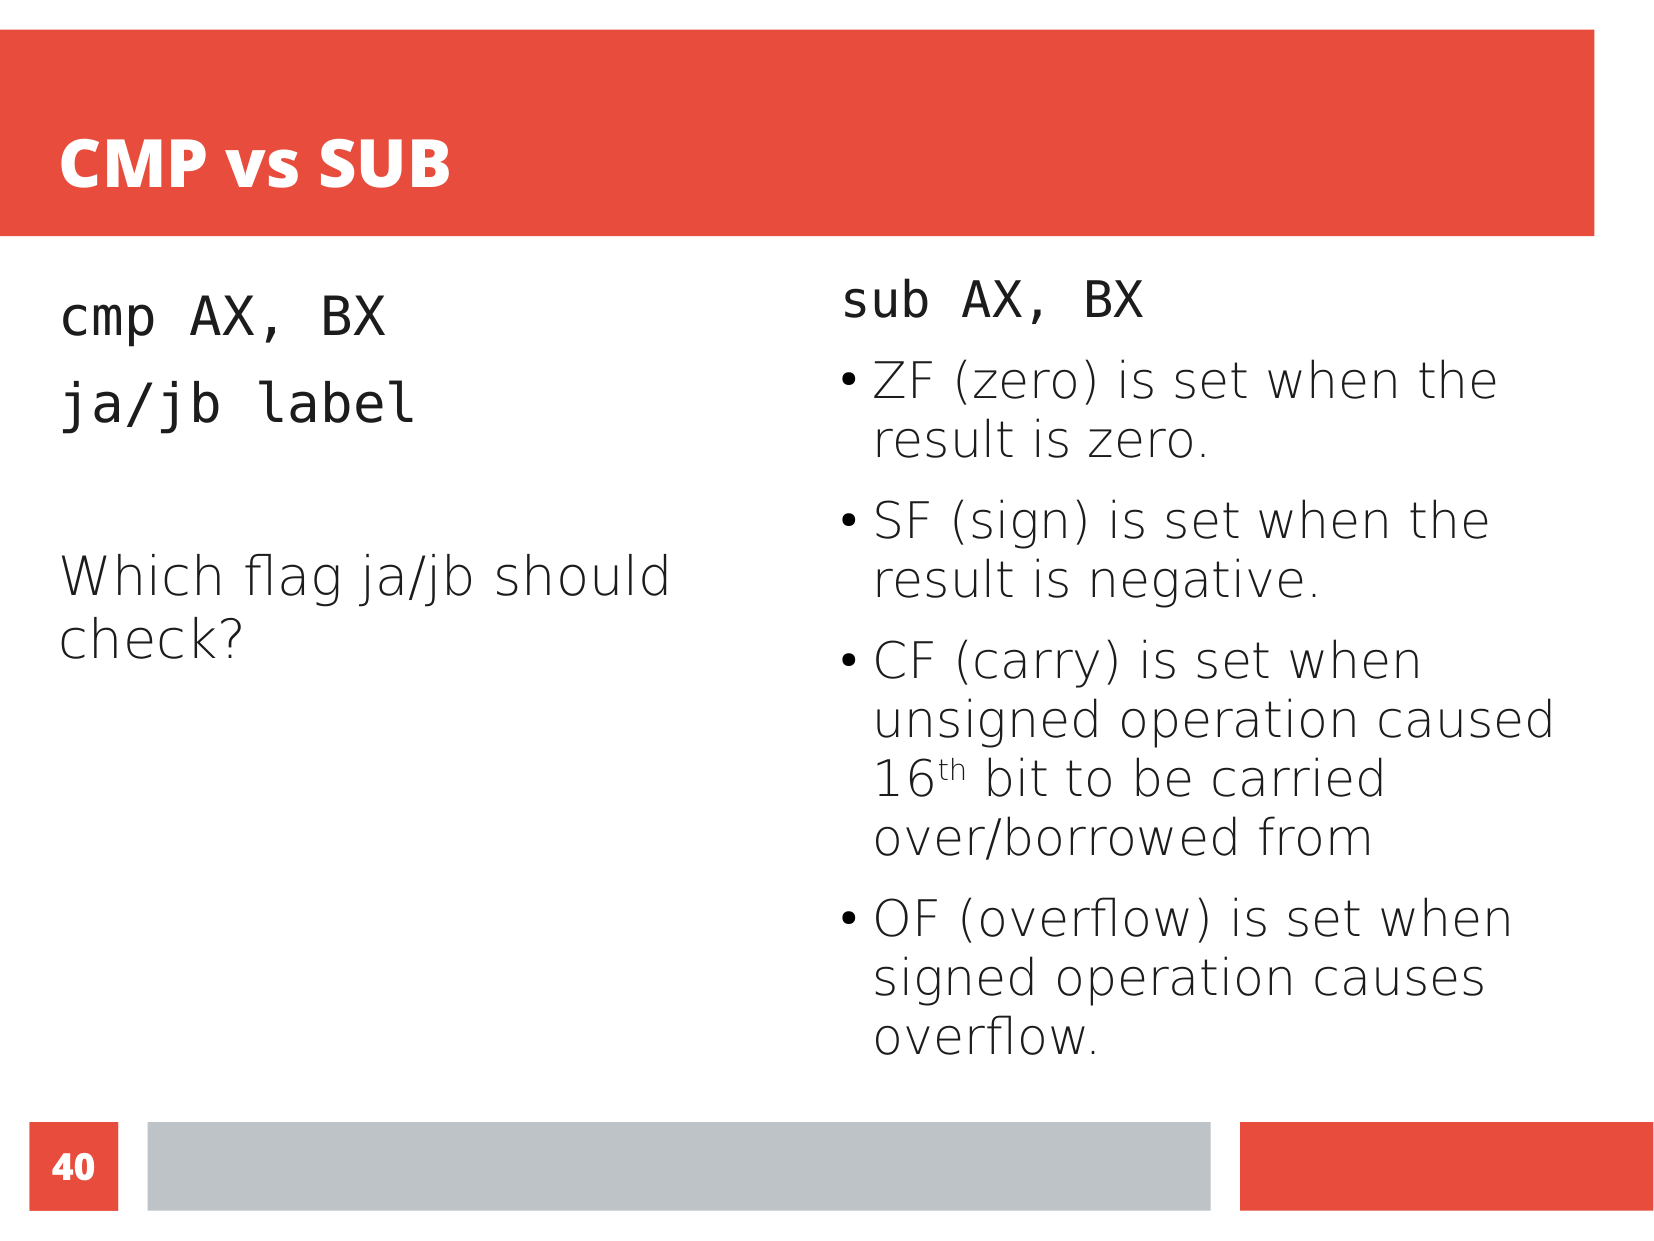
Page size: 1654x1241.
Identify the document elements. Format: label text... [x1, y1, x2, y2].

list sub AX, BX ZF (zero) is set when the result is zero. SF (sign) is set when the result is negative. CF (carry) is set when unsigned operation caused 16th bit to be carried over/borrowed from OF (overflow) is set when signed operation causes overflow. [840, 270, 1561, 1068]
title CMP vs SUB [59, 59, 1595, 207]
list cmp AX, BX ja/jb label Which flag ja/jb should check? [59, 285, 691, 1093]
